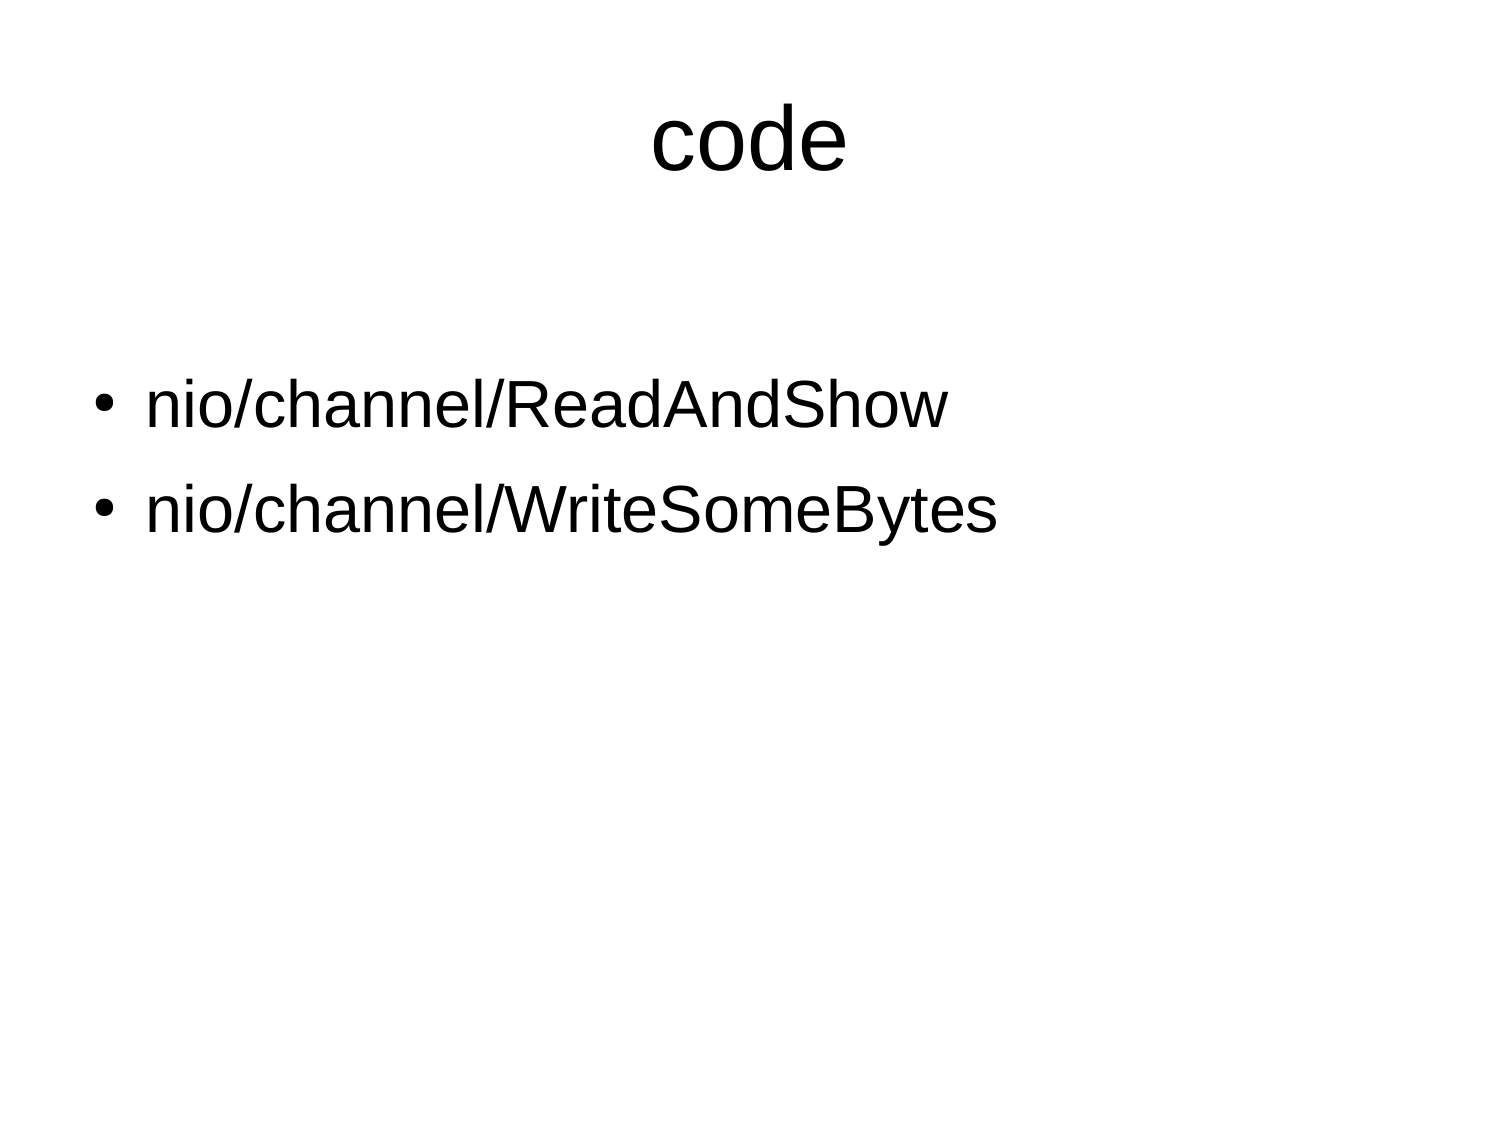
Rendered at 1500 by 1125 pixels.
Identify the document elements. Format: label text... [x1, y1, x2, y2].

list nio/channel/ReadAndShow nio/channel/WriteSomeBytes [75, 263, 1425, 916]
title code [75, 44, 1425, 233]
